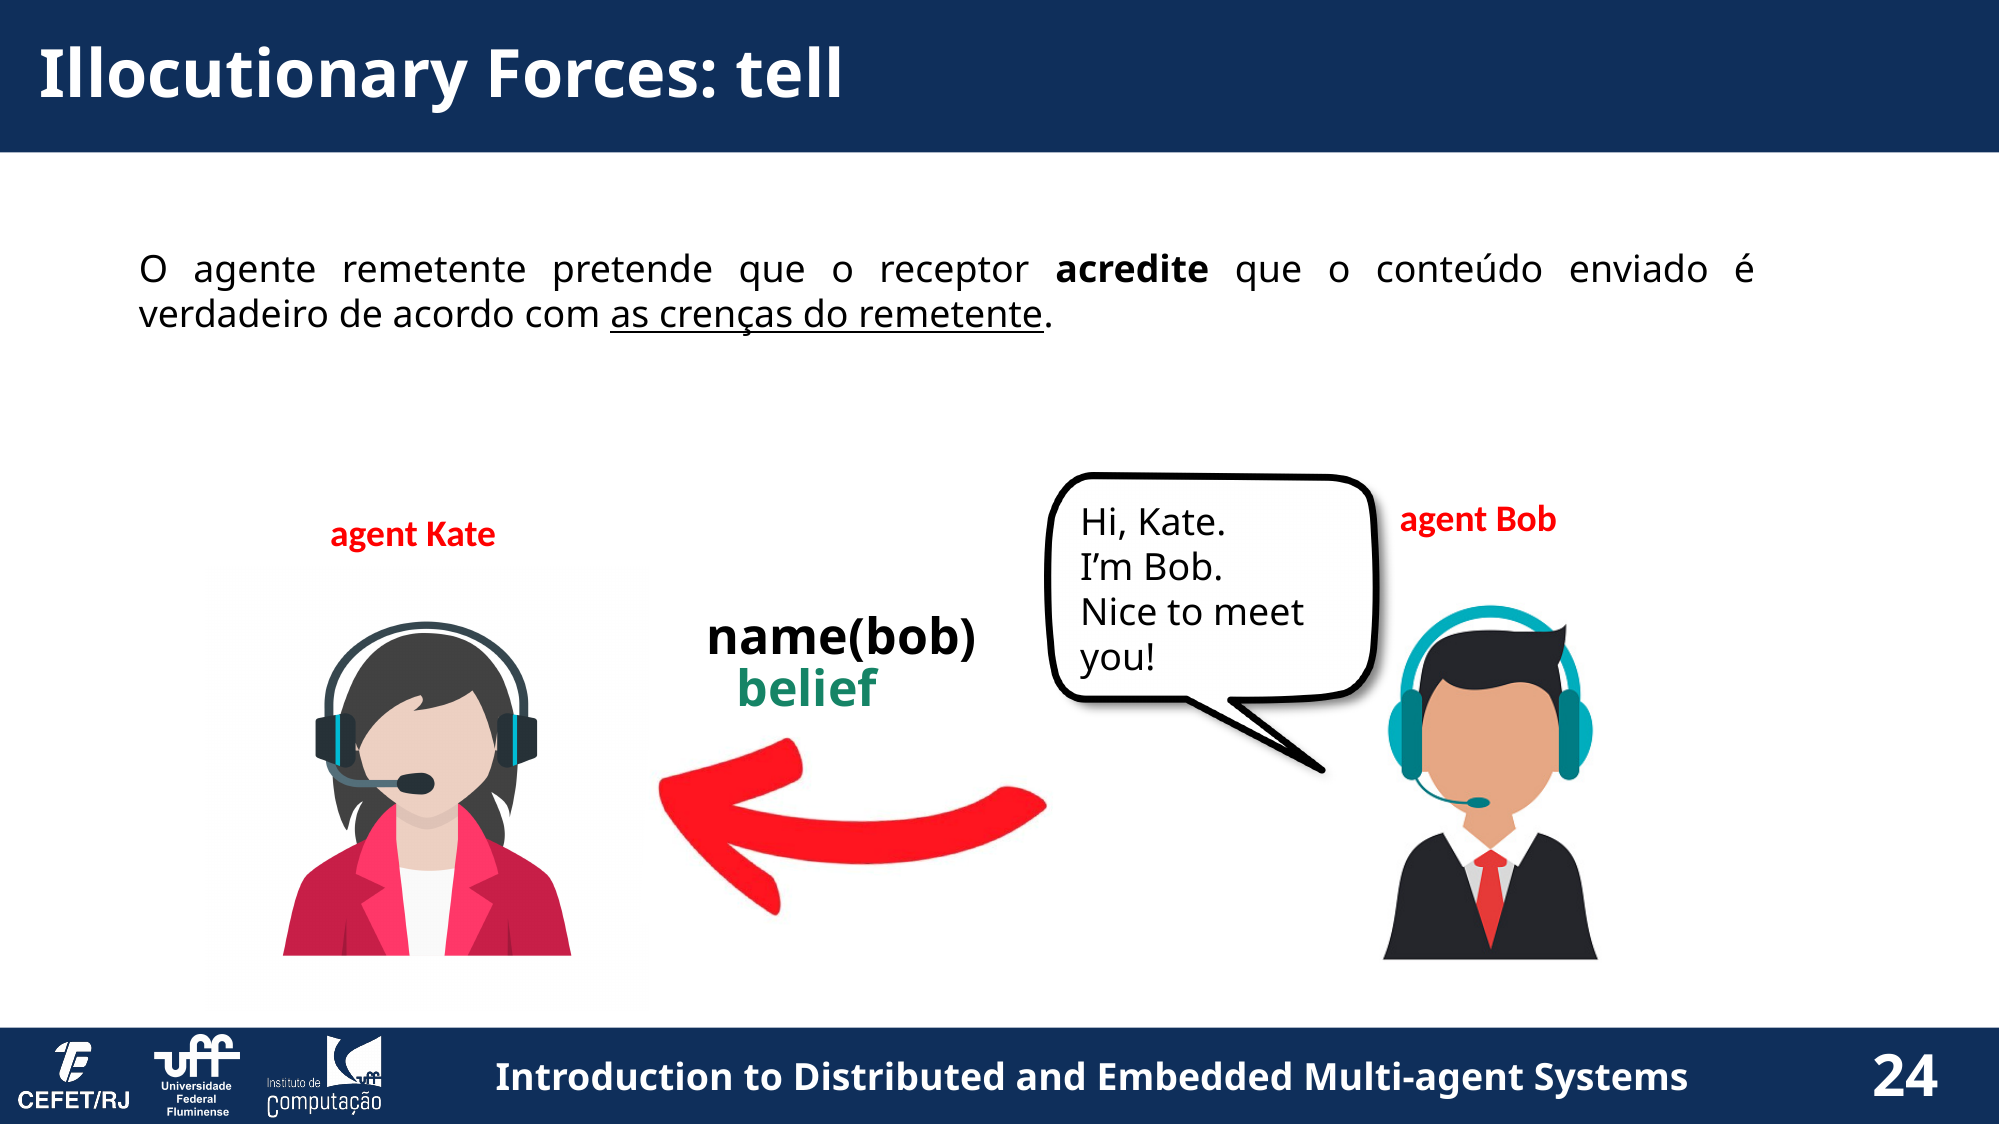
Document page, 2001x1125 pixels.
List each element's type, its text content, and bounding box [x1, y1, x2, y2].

picture [265, 1033, 383, 1118]
text_box agent Kate [295, 501, 531, 562]
text_box Hi, Kate. I’m Bob. Nice to meet you! [1065, 490, 1360, 686]
text_box belief [721, 649, 915, 731]
text_box agent Bob [1396, 486, 1596, 547]
picture [18, 1021, 129, 1125]
picture [153, 1033, 241, 1121]
text_box O agente remetente pretende que o receptor acredite que o conteúdo enviado é verdadeiro de acordo com as crenças do remetente. [123, 237, 1771, 343]
picture [205, 472, 1713, 1011]
text_box name(bob) [692, 597, 1004, 679]
text_box Illocutionary Forces: tell [25, 23, 1999, 119]
